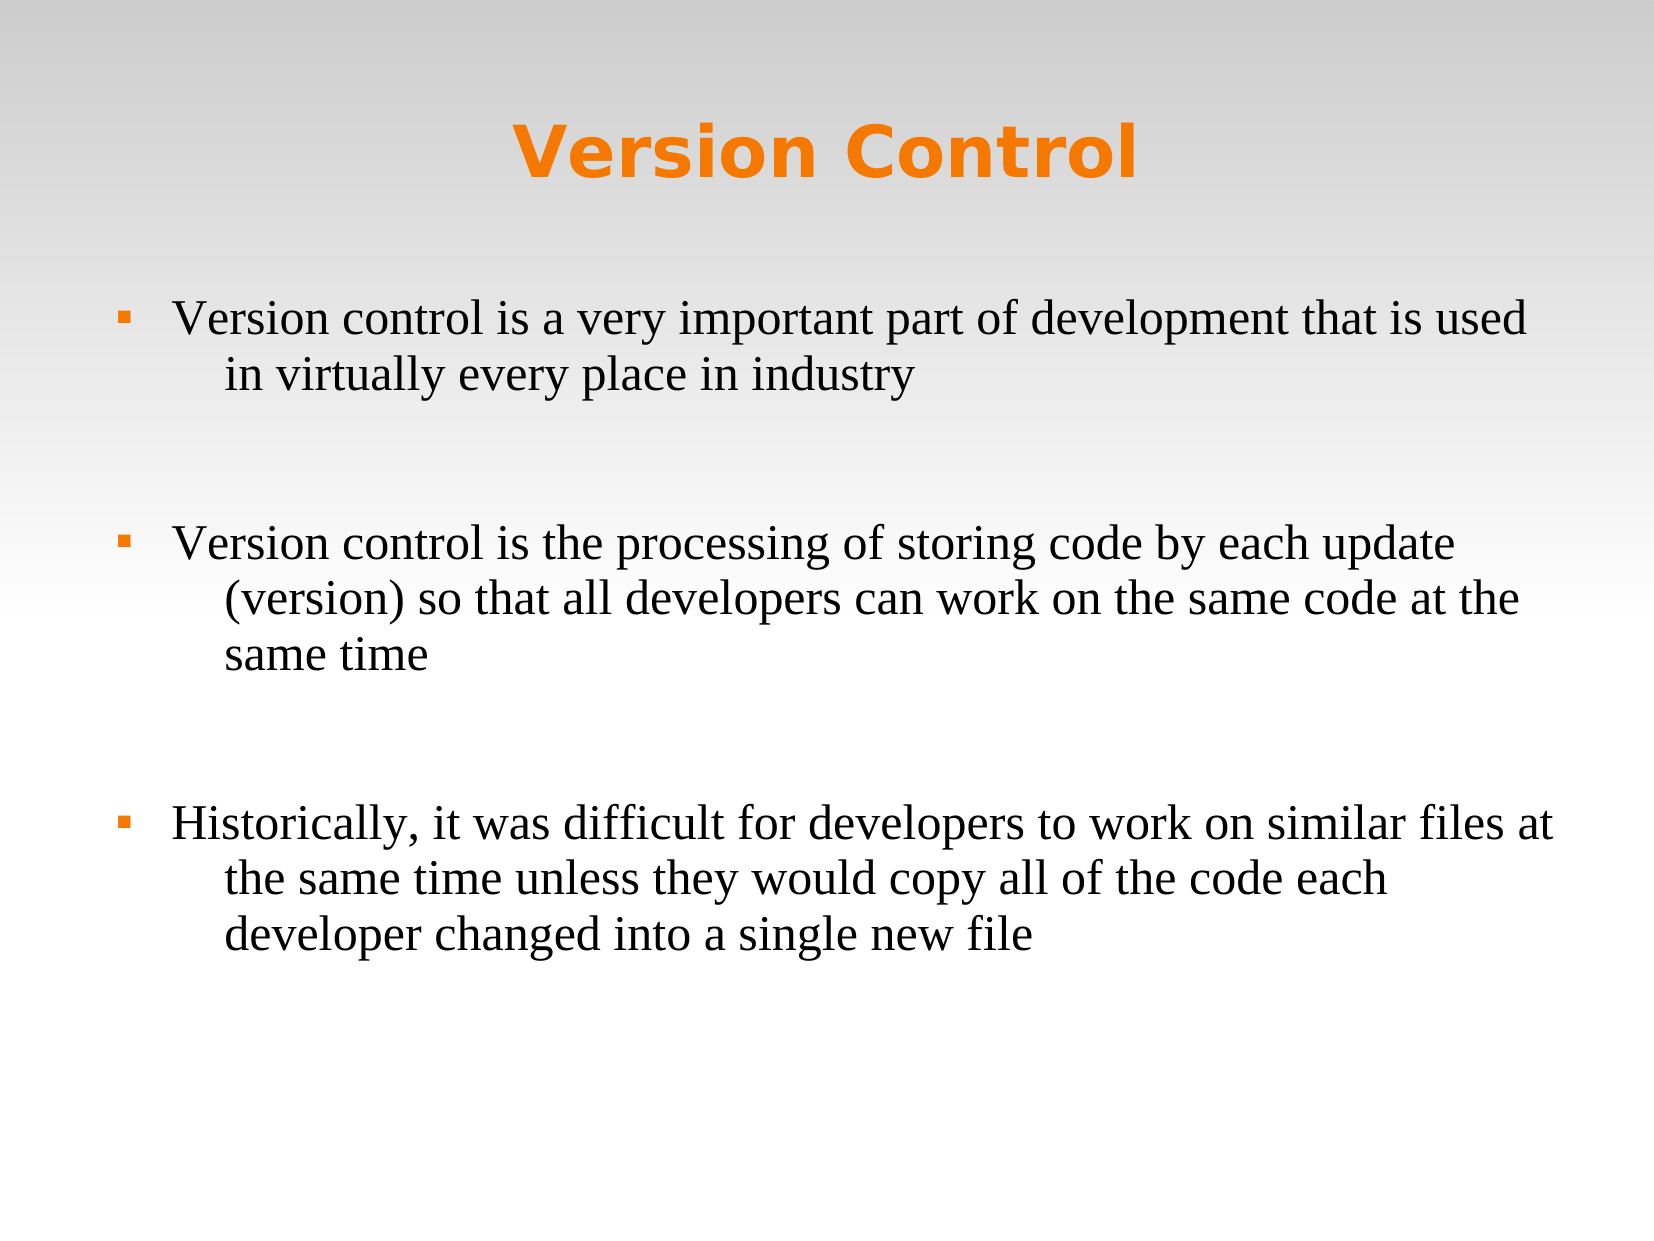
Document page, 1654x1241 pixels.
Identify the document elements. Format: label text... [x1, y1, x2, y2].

list Version control is a very important part of development that is used in virtually every place in industry Version control is the processing of storing code by each update (version) so that all developers can work on the same code at the same time Historically, it was difficult for developers to work on similar files at the same time unless they would copy all of the code each developer changed into a single new file [82, 290, 1571, 1109]
title Version Control [82, 49, 1571, 257]
